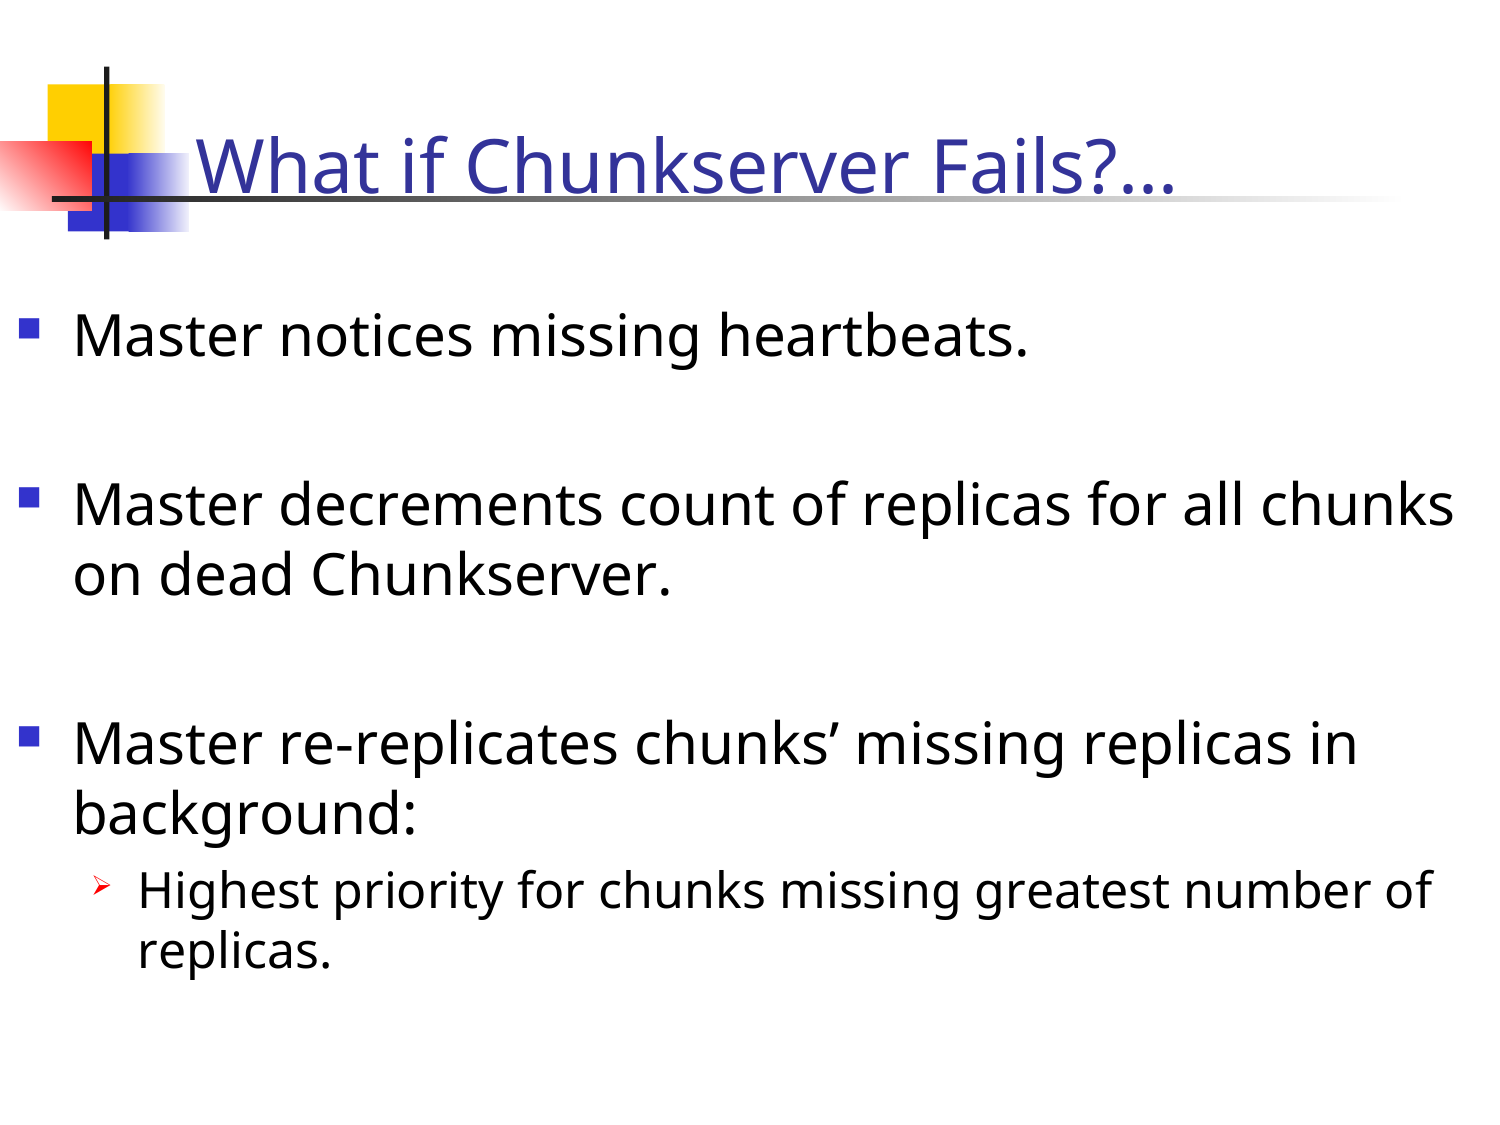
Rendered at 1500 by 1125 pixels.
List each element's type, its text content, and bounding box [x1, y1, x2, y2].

text_box What if Chunkserver Fails?... [180, 78, 1459, 216]
text_box Master notices missing heartbeats. Master decrements count of replicas for all chunks on dead Chunkserver. Master re-replicates chunks’ missing replicas in background: Highest priority for chunks missing greatest number of replicas. [1, 290, 1500, 1000]
